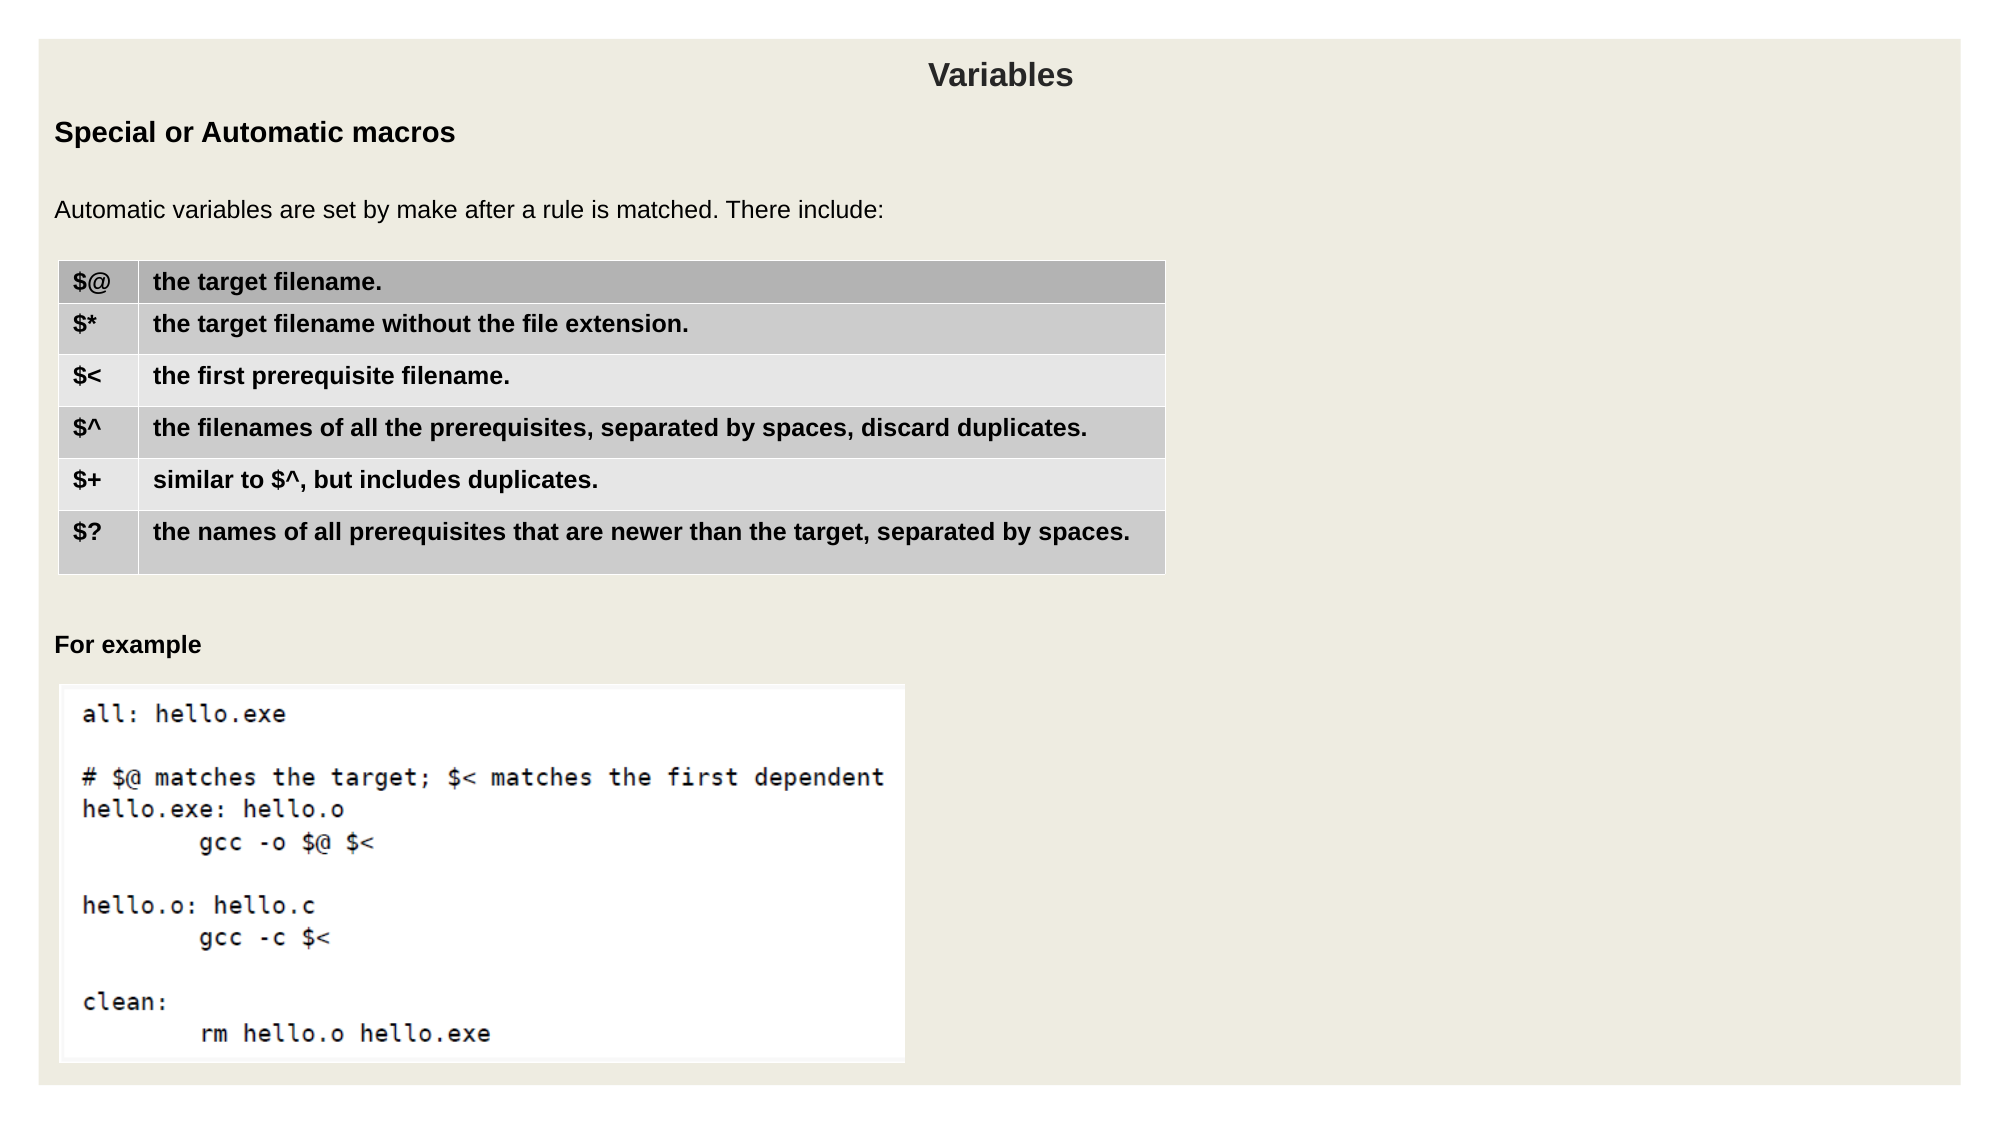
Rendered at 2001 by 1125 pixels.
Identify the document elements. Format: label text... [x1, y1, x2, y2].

table_cell $+ [59, 459, 138, 510]
table_cell the names of all prerequisites that are newer than the target, separated by spaces. [139, 511, 1165, 574]
table_cell $< [59, 355, 138, 406]
text_box Variables [39, 39, 1963, 106]
table_header $@ [59, 261, 138, 303]
table_cell $? [59, 511, 138, 574]
table_cell the filenames of all the prerequisites, separated by spaces, discard duplicates. [139, 407, 1165, 458]
table_cell the first prerequisite filename. [139, 355, 1165, 406]
table_cell $* [59, 304, 138, 354]
table_cell $^ [59, 407, 138, 458]
table_cell the target filename without the file extension. [139, 304, 1165, 354]
picture [59, 684, 905, 1063]
table_cell similar to $^, but includes duplicates. [139, 459, 1165, 510]
text_box Special or Automatic macros Automatic variables are set by make after a rule is matched. There include: For example [39, 106, 1963, 1087]
table_header the target filename. [139, 261, 1165, 303]
